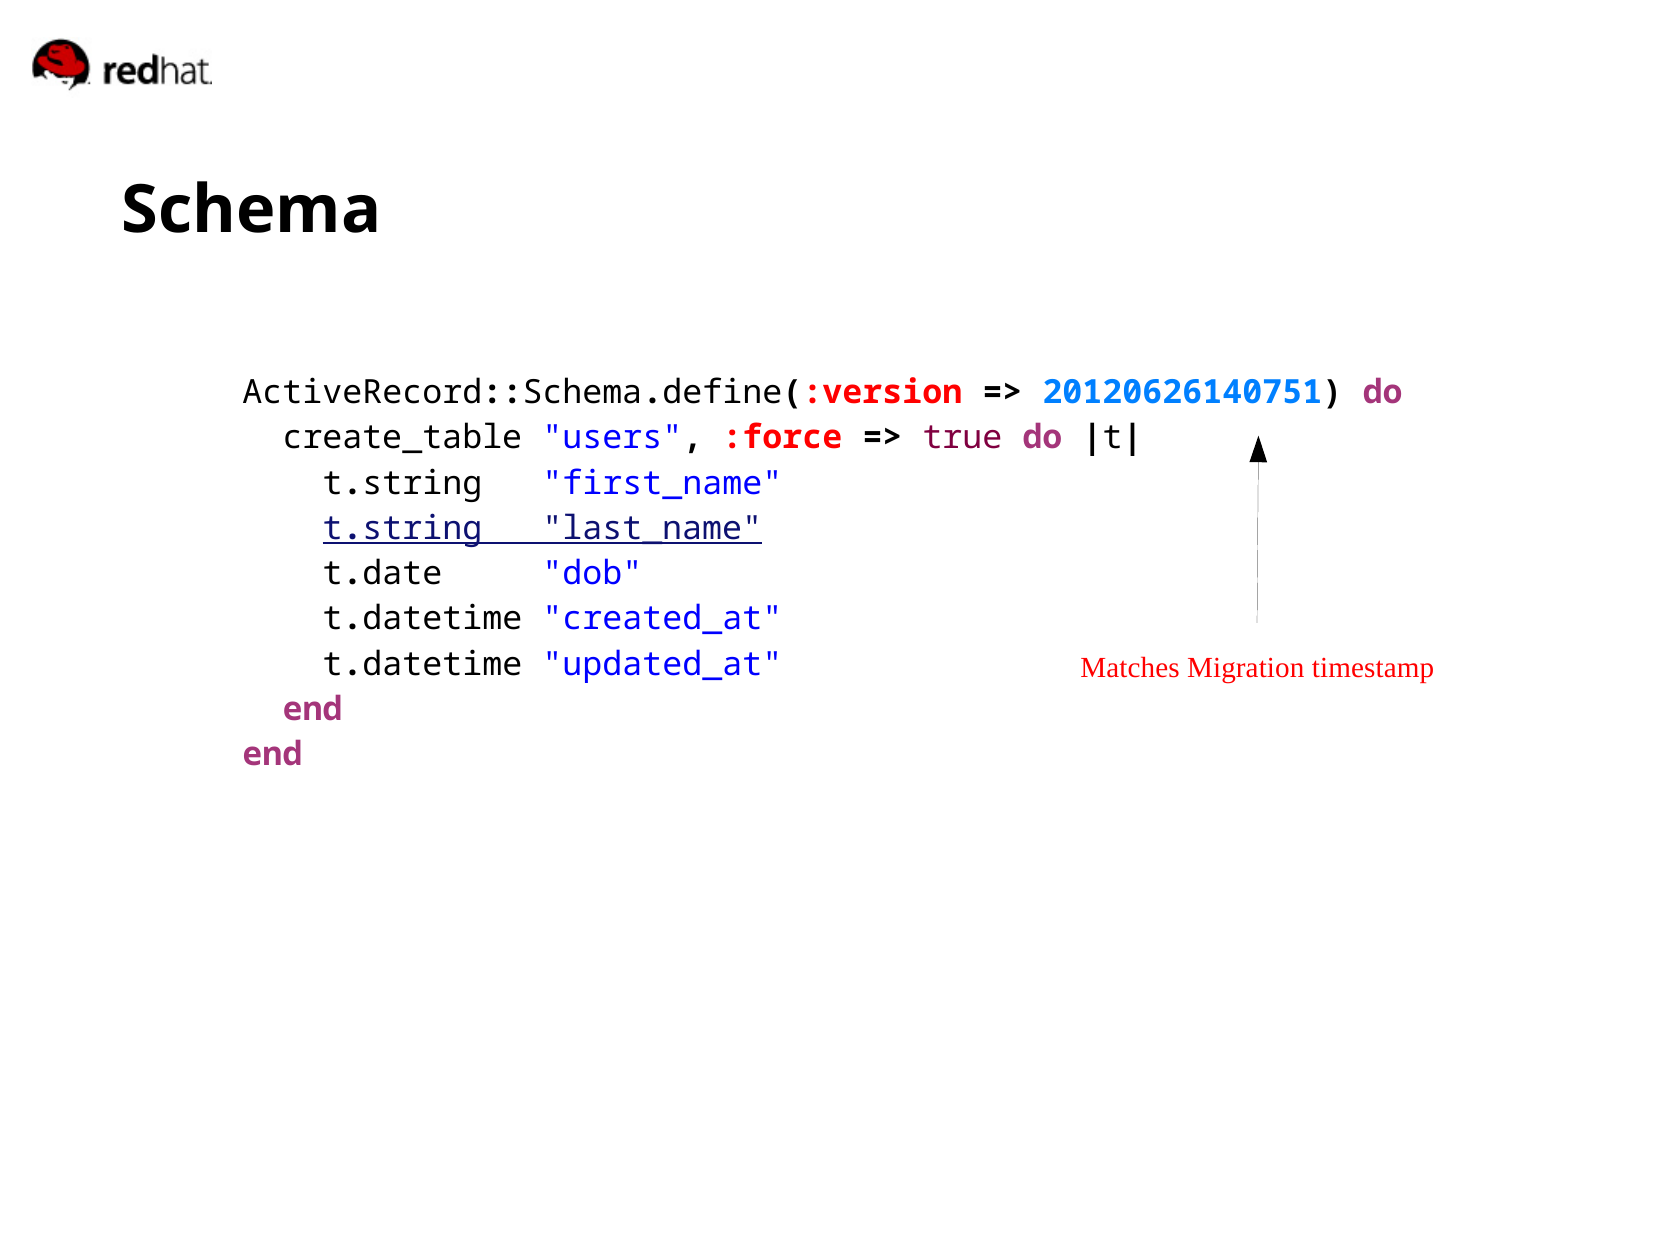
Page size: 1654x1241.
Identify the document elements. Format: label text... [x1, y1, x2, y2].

text_box ActiveRecord::Schema.define(:version => 20120626140751) do create_table "users", :force => true do |t| t.string "first_name" t.string "last_name" t.date "dob" t.datetime "created_at" t.datetime "updated_at" end end [242, 368, 1578, 715]
title Schema [121, 102, 1534, 310]
picture [31, 37, 212, 98]
